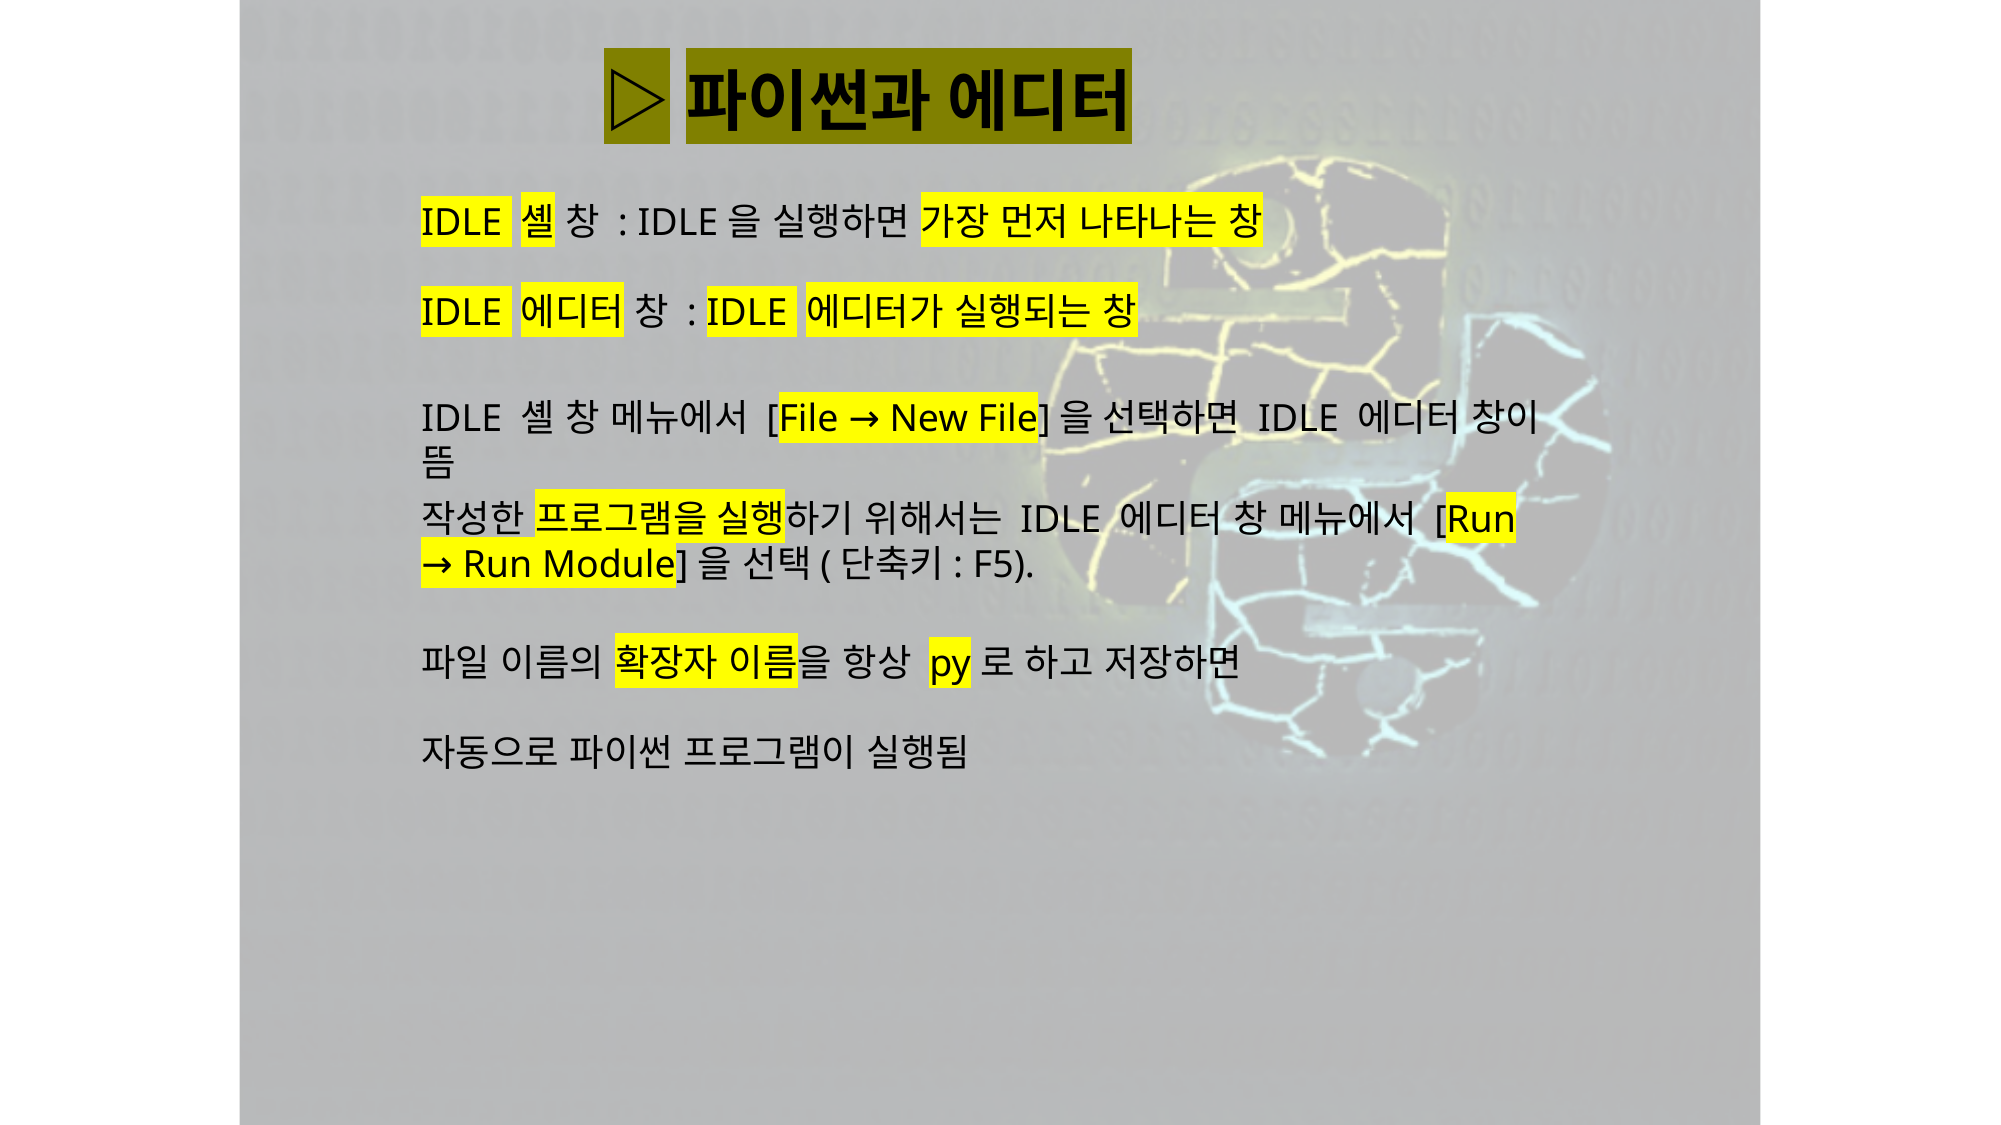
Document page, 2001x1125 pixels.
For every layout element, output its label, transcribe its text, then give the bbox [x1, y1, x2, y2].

text_box 파일 이름의 확장자 이름을 항상 py로 하고 저장하면 자동으로 파이썬 프로그램이 실행됨 [406, 631, 1407, 784]
text_box [57, 0, 1919, 1125]
text_box IDLE 셸 창 : IDLE을 실행하면 가장 먼저 나타나는 창 IDLE 에디터 창 : IDLE 에디터가 실행되는 창 [406, 190, 1717, 343]
text_box ▷파이썬과 에디터 [588, 50, 1310, 147]
text_box IDLE 셸 창 메뉴에서 [File → New File]을 선택하면 IDLE 에디터 창이 뜸 [406, 386, 1597, 539]
text_box 작성한 프로그램을 실행하기 위해서는 IDLE 에디터 창 메뉴에서 [Run → Run Module]을 선택(단축키: F5). [406, 487, 1533, 594]
